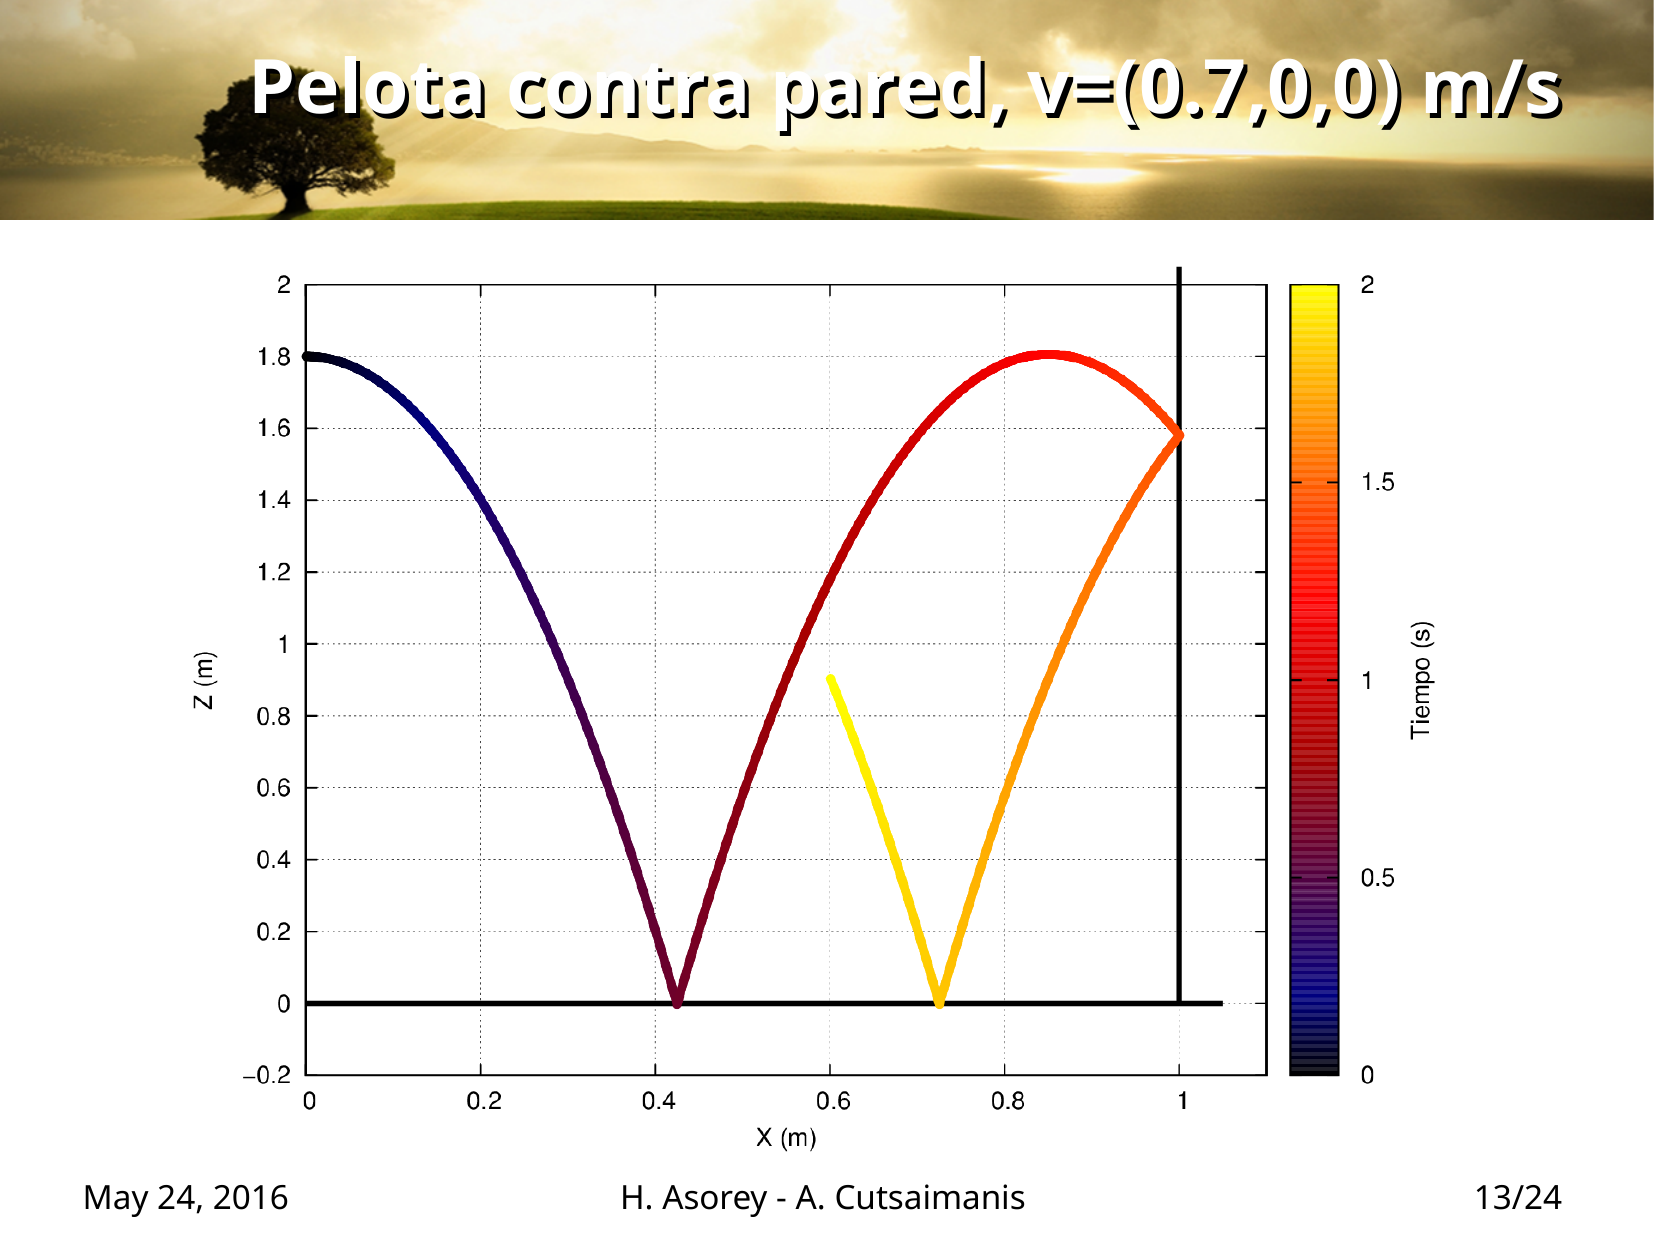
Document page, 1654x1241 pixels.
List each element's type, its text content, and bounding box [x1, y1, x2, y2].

picture [183, 254, 1470, 1156]
picture [0, 0, 1654, 220]
title Pelota contra pared, v=(0.7,0,0) m/s [75, 19, 1564, 151]
